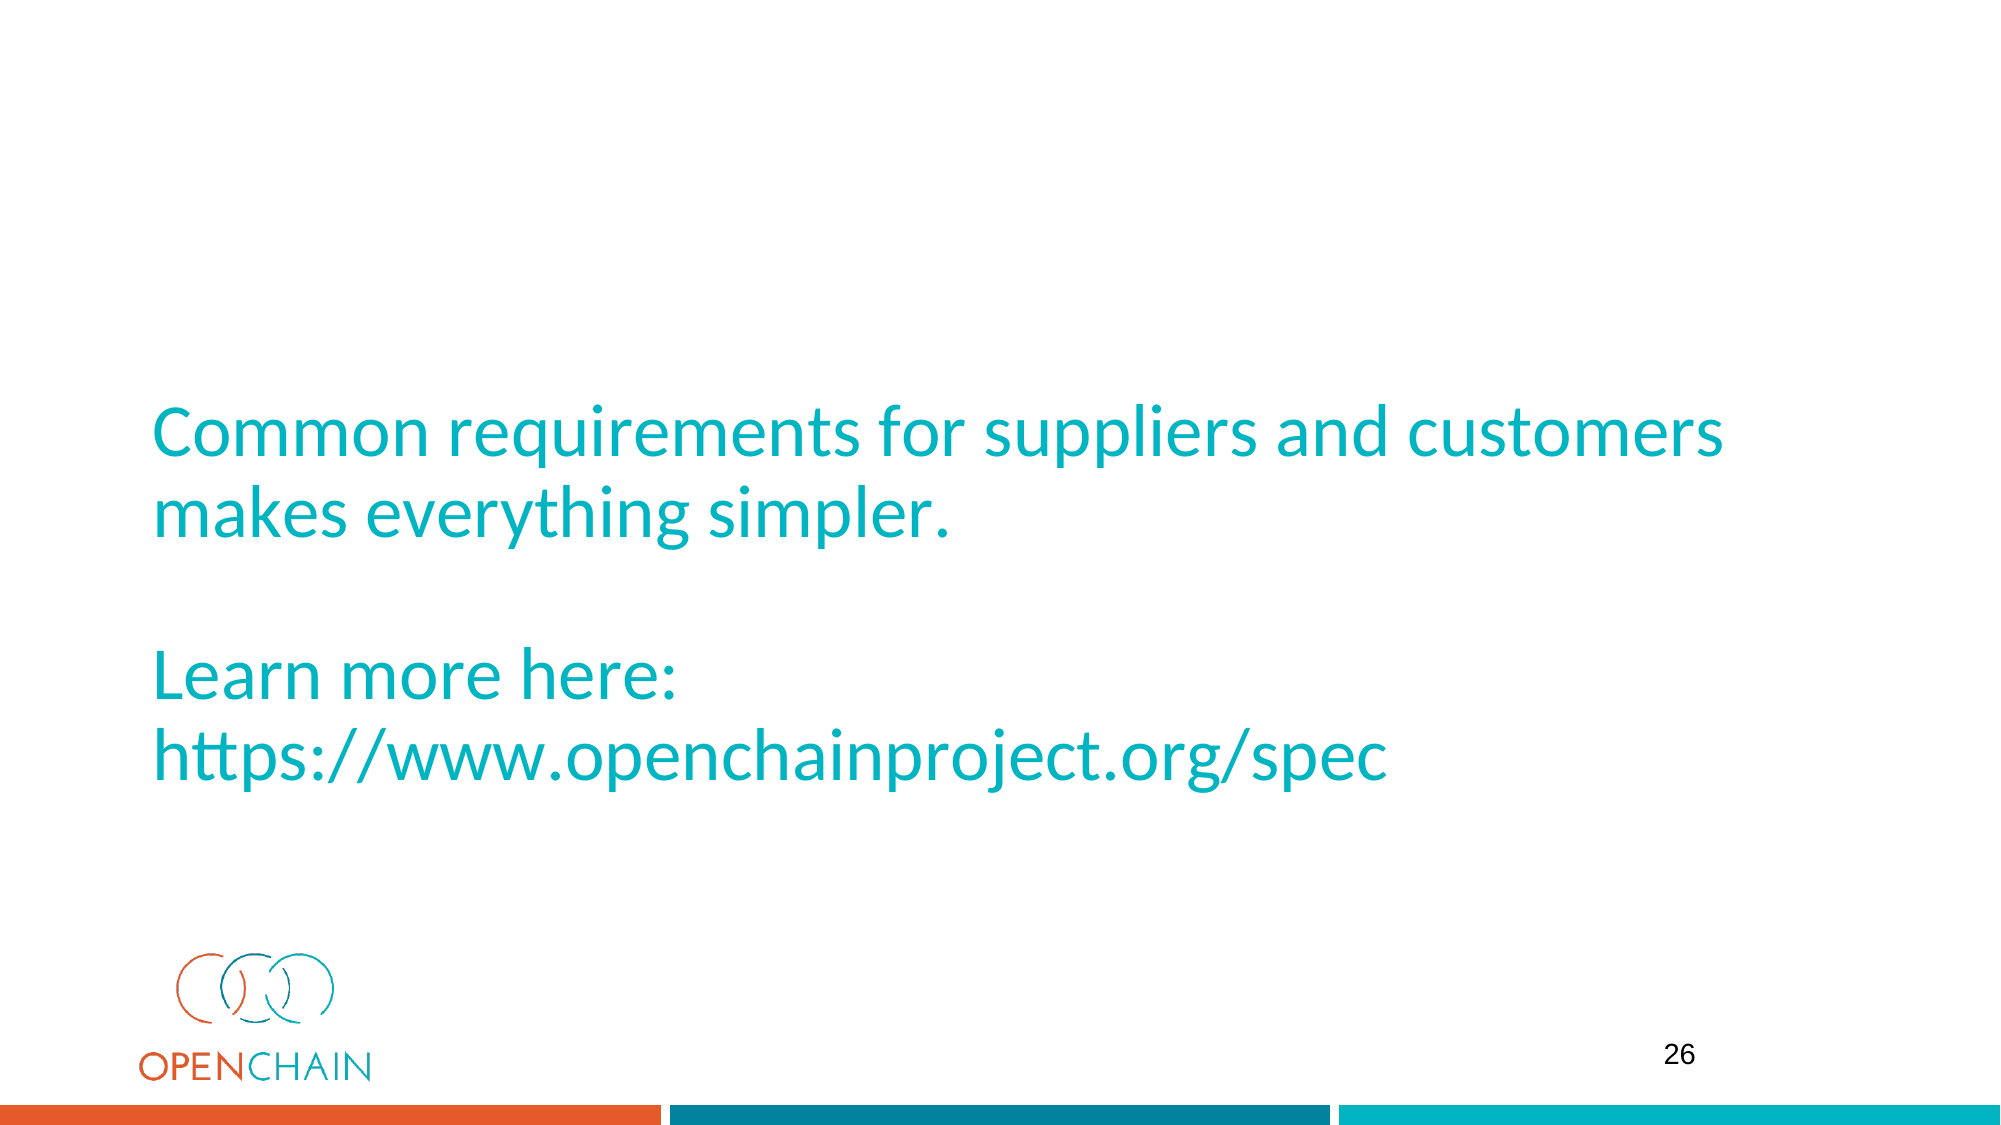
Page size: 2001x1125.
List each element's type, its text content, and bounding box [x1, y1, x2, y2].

title Common requirements for suppliers and customers makes everything simpler. Learn more here: https://www.openchainproject.org/spec [137, 376, 1863, 594]
text_box 26 [1648, 1022, 1863, 1083]
